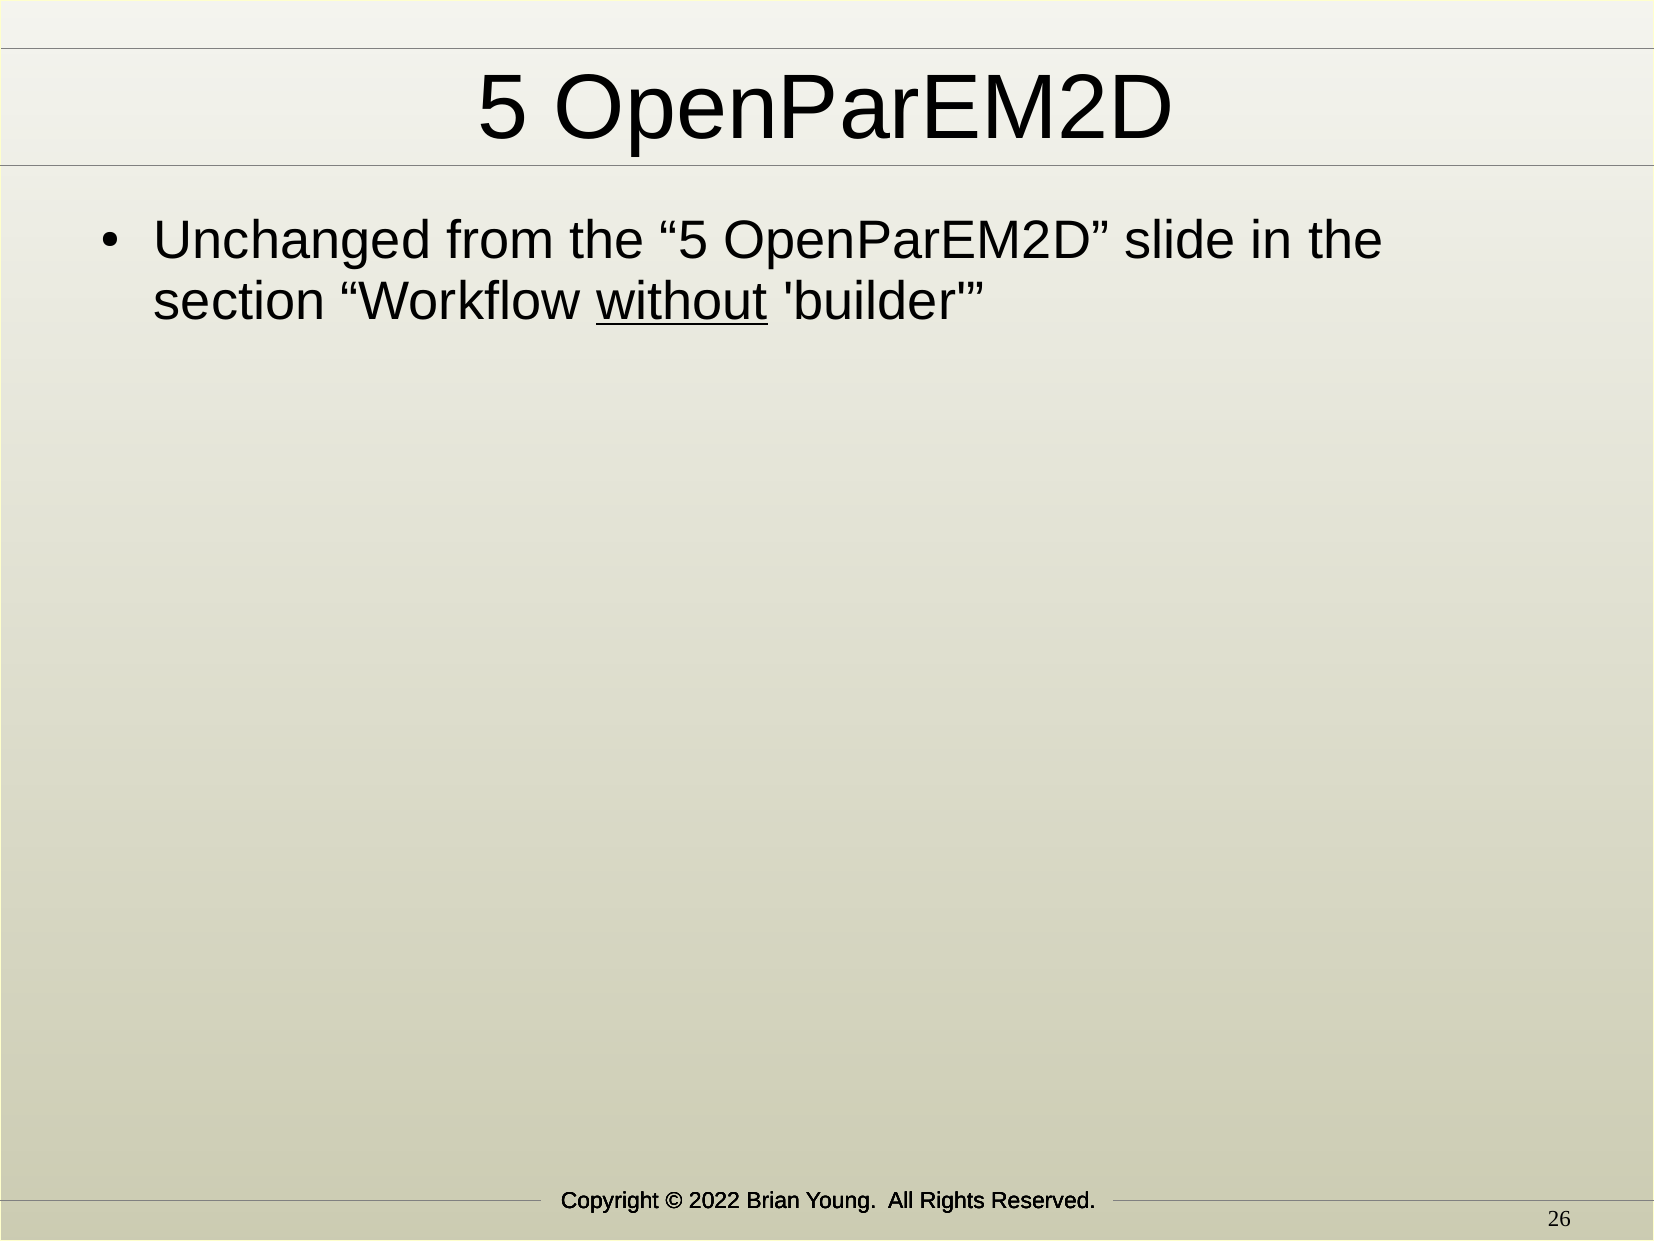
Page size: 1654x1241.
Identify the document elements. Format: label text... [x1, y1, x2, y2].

title 5 OpenParEM2D [82, 49, 1571, 166]
list Unchanged from the “5 OpenParEM2D” slide in the section “Workflow without 'builder'” [82, 210, 1571, 1116]
